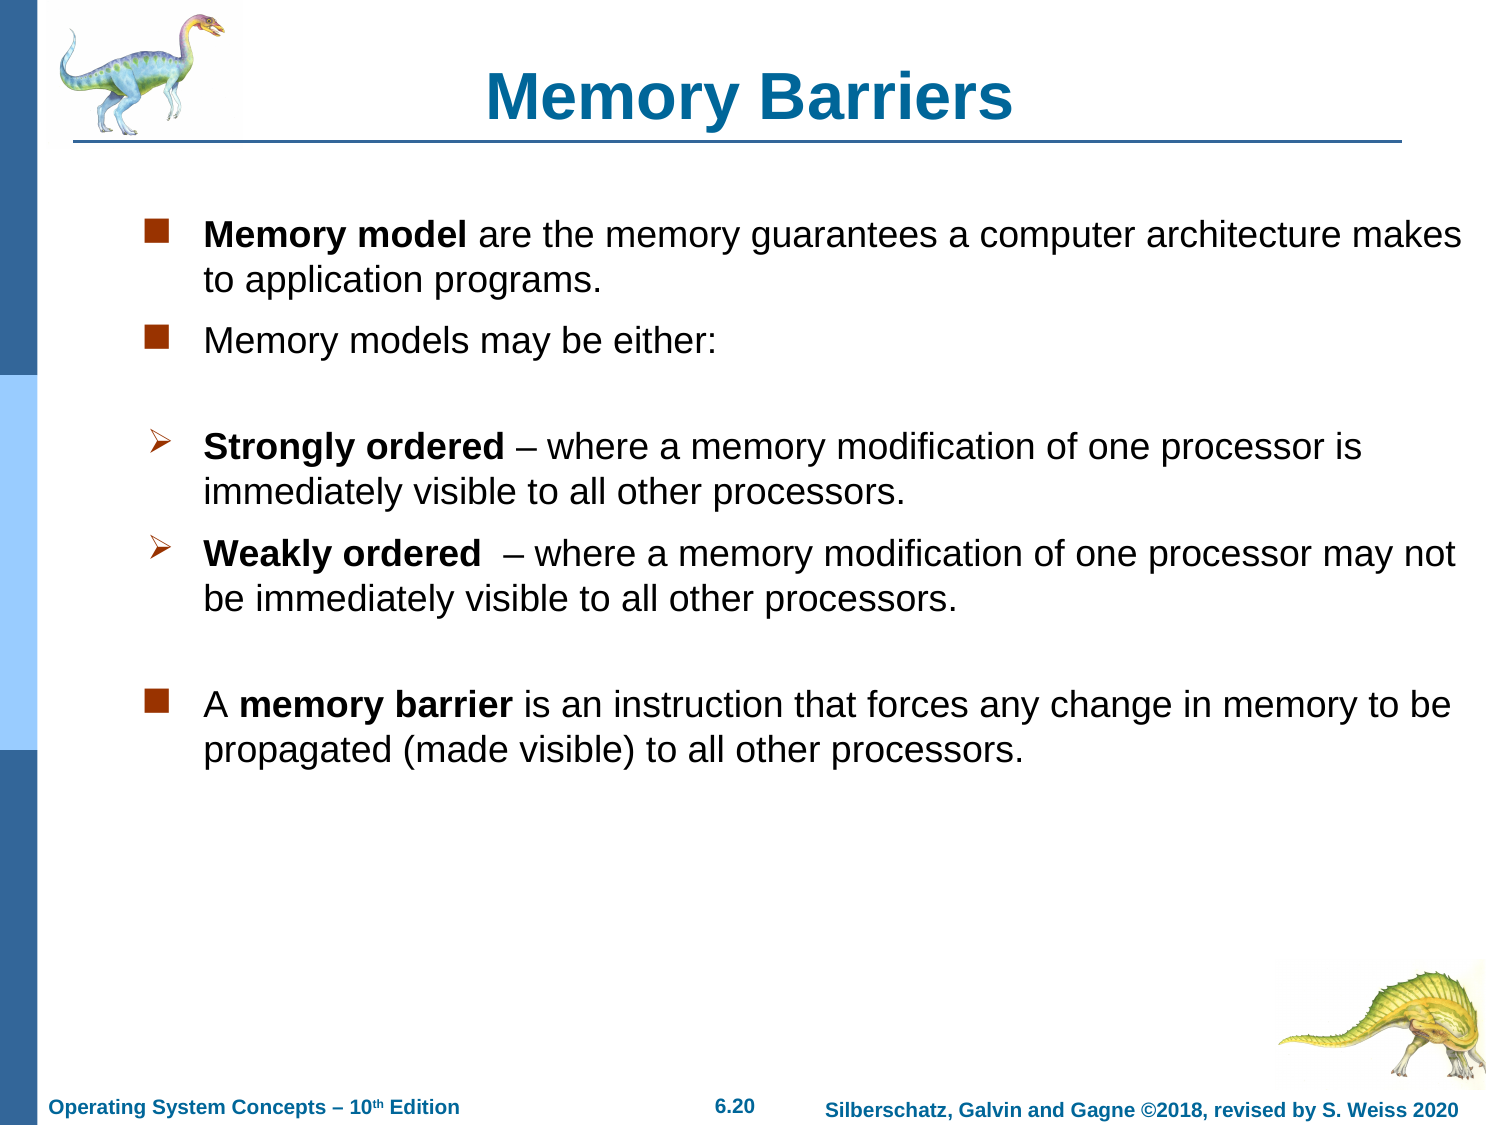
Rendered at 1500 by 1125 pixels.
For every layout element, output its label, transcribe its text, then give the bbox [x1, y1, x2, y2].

picture [1275, 959, 1486, 1090]
title Memory Barriers [75, 45, 1426, 141]
picture [46, 0, 243, 149]
list Memory model are the memory guarantees a computer architecture makes to application programs. Memory models may be either: Strongly ordered – where a memory modification of one processor is immediately visible to all other processors. Weakly ordered – where a memory modification of one processor may not be immediately visible to all other processors. A memory barrier is an instruction that forces any change in memory to be propagated (made visible) to all other processors. [132, 202, 1483, 946]
